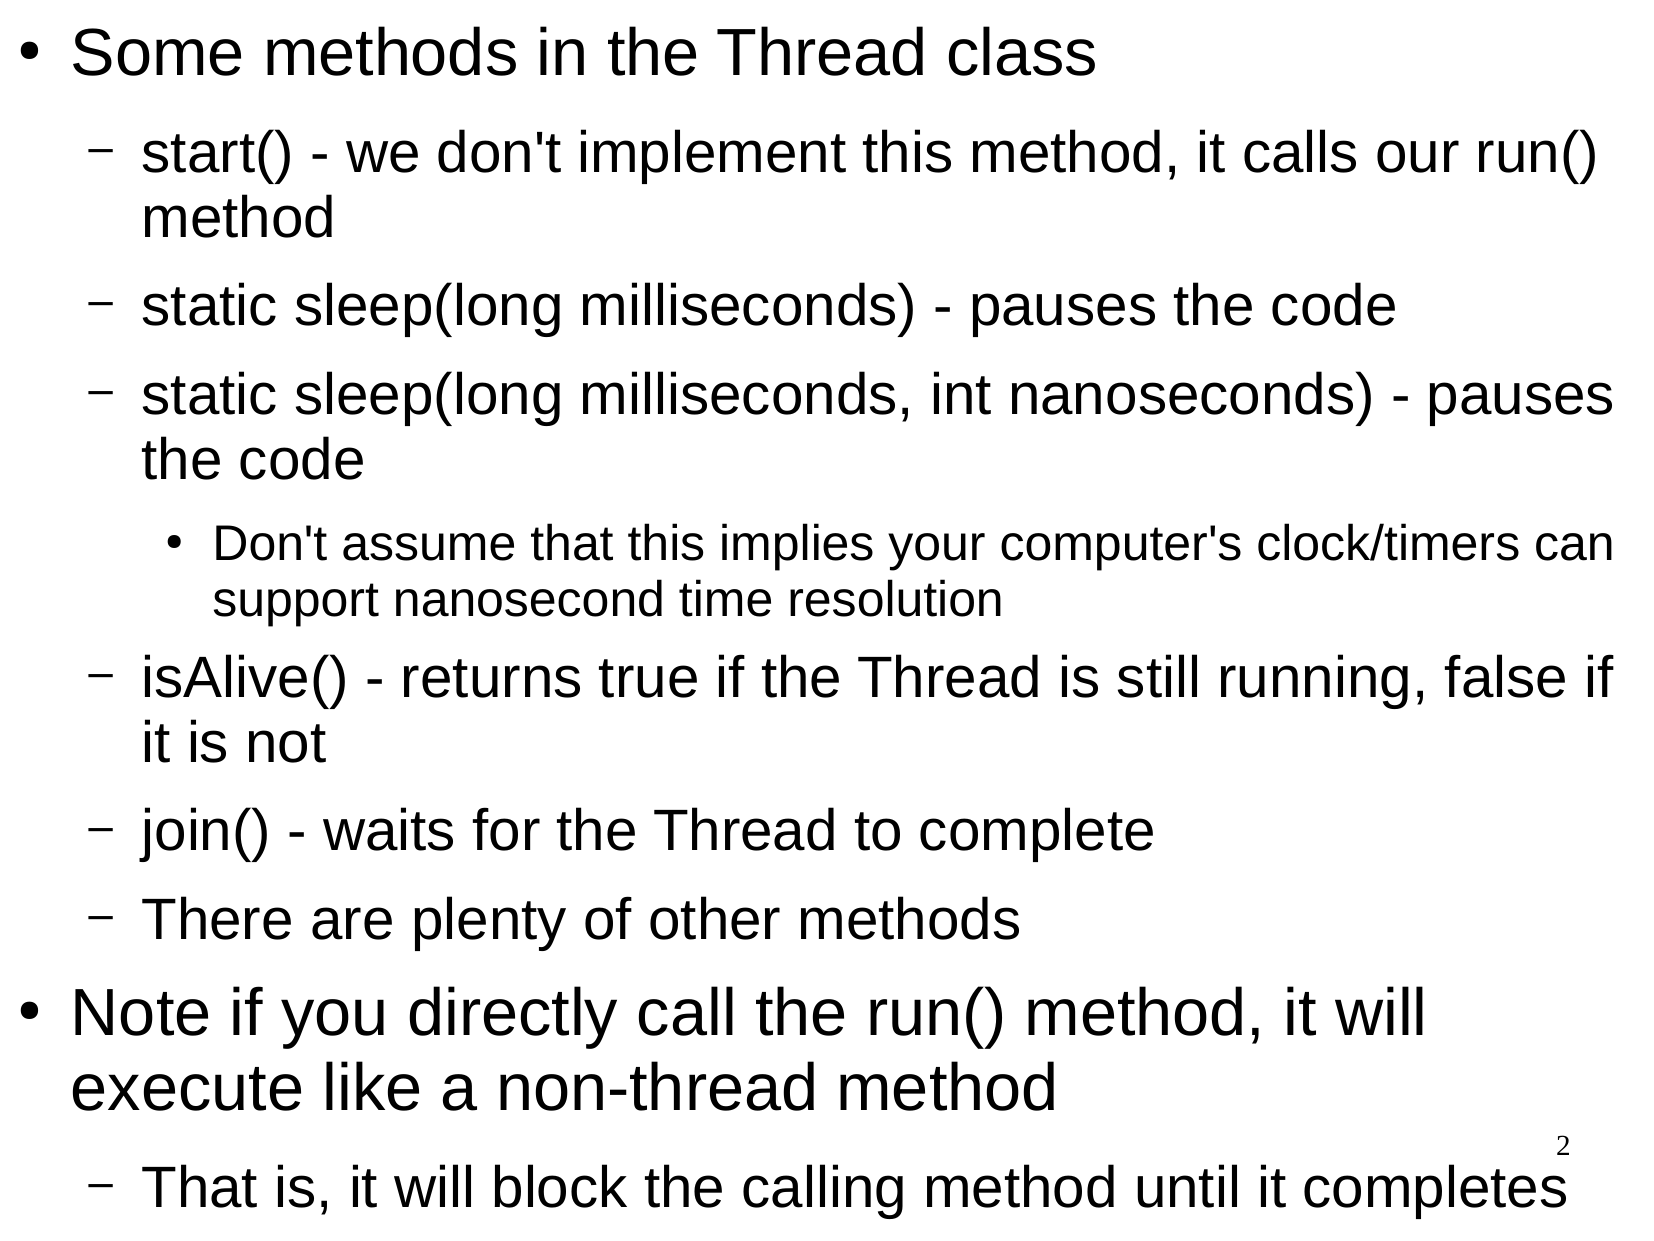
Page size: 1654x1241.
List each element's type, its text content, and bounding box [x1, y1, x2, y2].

list Some methods in the Thread class start() - we don't implement this method, it calls our run() method static sleep(long milliseconds) - pauses the code static sleep(long milliseconds, int nanoseconds) - pauses the code Don't assume that this implies your computer's clock/timers can support nanosecond time resolution isAlive() - returns true if the Thread is still running, false if it is not join() - waits for the Thread to complete There are plenty of other methods Note if you directly call the run() method, it will execute like a non-thread method That is, it will block the calling method until it completes [0, 15, 1654, 1239]
